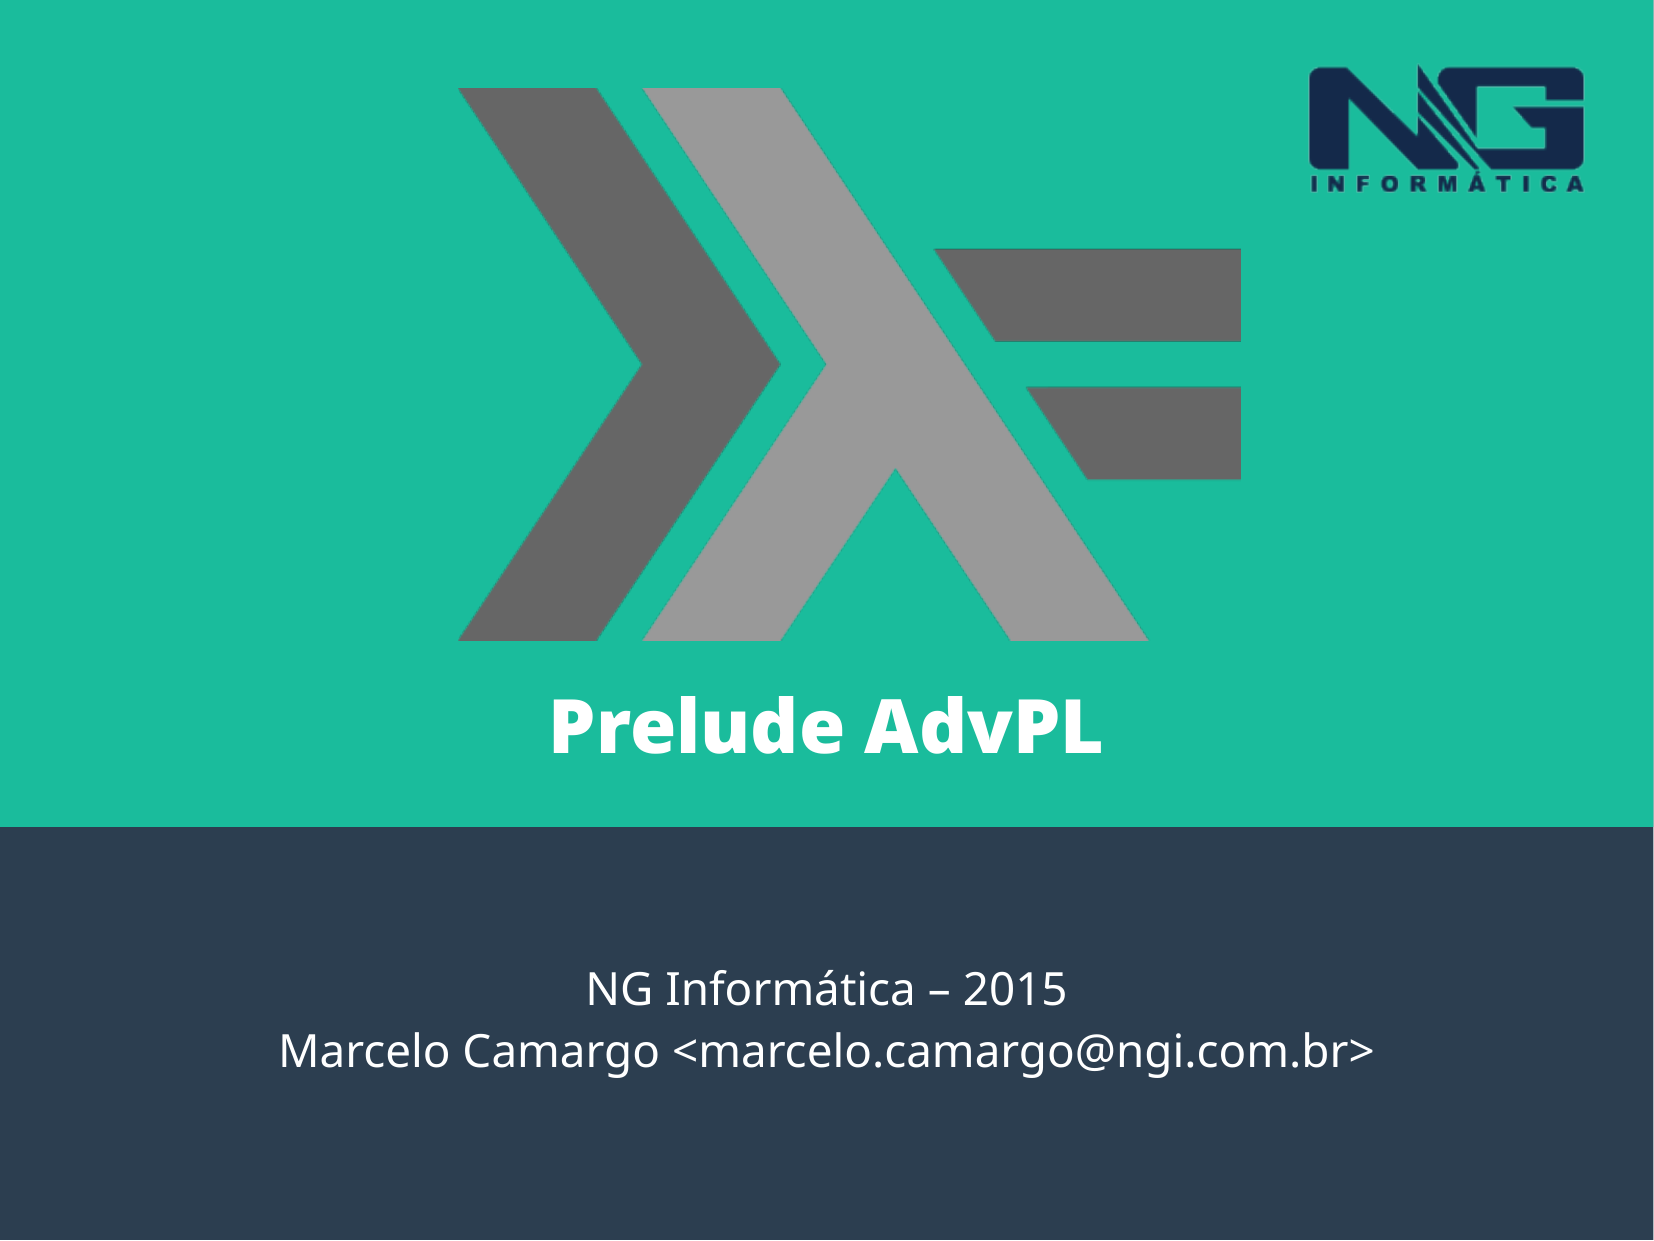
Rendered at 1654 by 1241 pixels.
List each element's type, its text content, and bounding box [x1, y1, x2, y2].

title Prelude AdvPL [59, 620, 1595, 778]
picture [1299, 58, 1595, 197]
picture [458, 88, 1241, 641]
subtitle NG Informática – 2015 Marcelo Camargo <marcelo.camargo@ngi.com.br> [59, 856, 1595, 1182]
